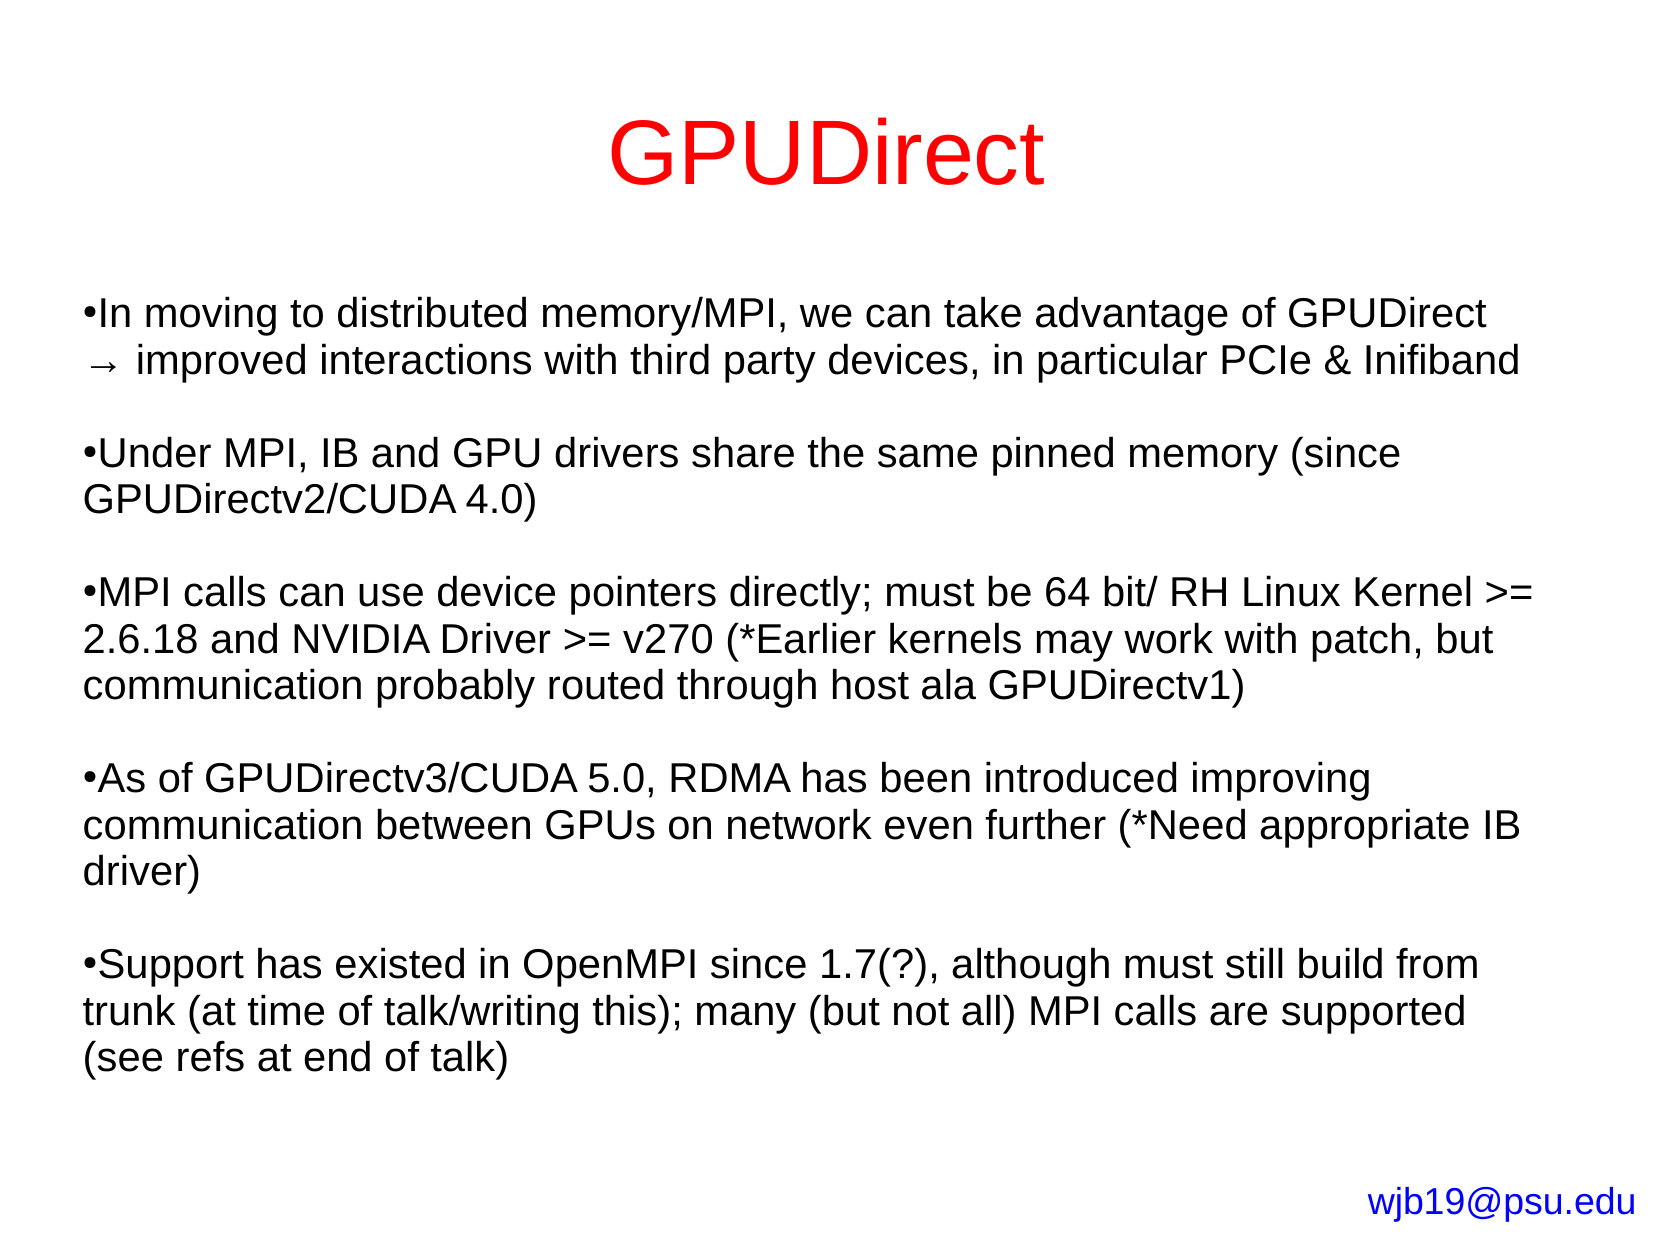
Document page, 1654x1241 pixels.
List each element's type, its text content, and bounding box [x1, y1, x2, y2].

title GPUDirect [82, 49, 1571, 257]
text_box wjb19@psu.edu [1353, 1173, 1652, 1231]
subtitle In moving to distributed memory/MPI, we can take advantage of GPUDirect → improved interactions with third party devices, in particular PCIe & Inifiband Under MPI, IB and GPU drivers share the same pinned memory (since GPUDirectv2/CUDA 4.0) MPI calls can use device pointers directly; must be 64 bit/ RH Linux Kernel >= 2.6.18 and NVIDIA Driver >= v270 (*Earlier kernels may work with patch, but communication probably routed through host ala GPUDirectv1) As of GPUDirectv3/CUDA 5.0, RDMA has been introduced improving communication between GPUs on network even further (*Need appropriate IB driver) Support has existed in OpenMPI since 1.7(?), although must still build from trunk (at time of talk/writing this); many (but not all) MPI calls are supported (see refs at end of talk) [82, 290, 1538, 1214]
